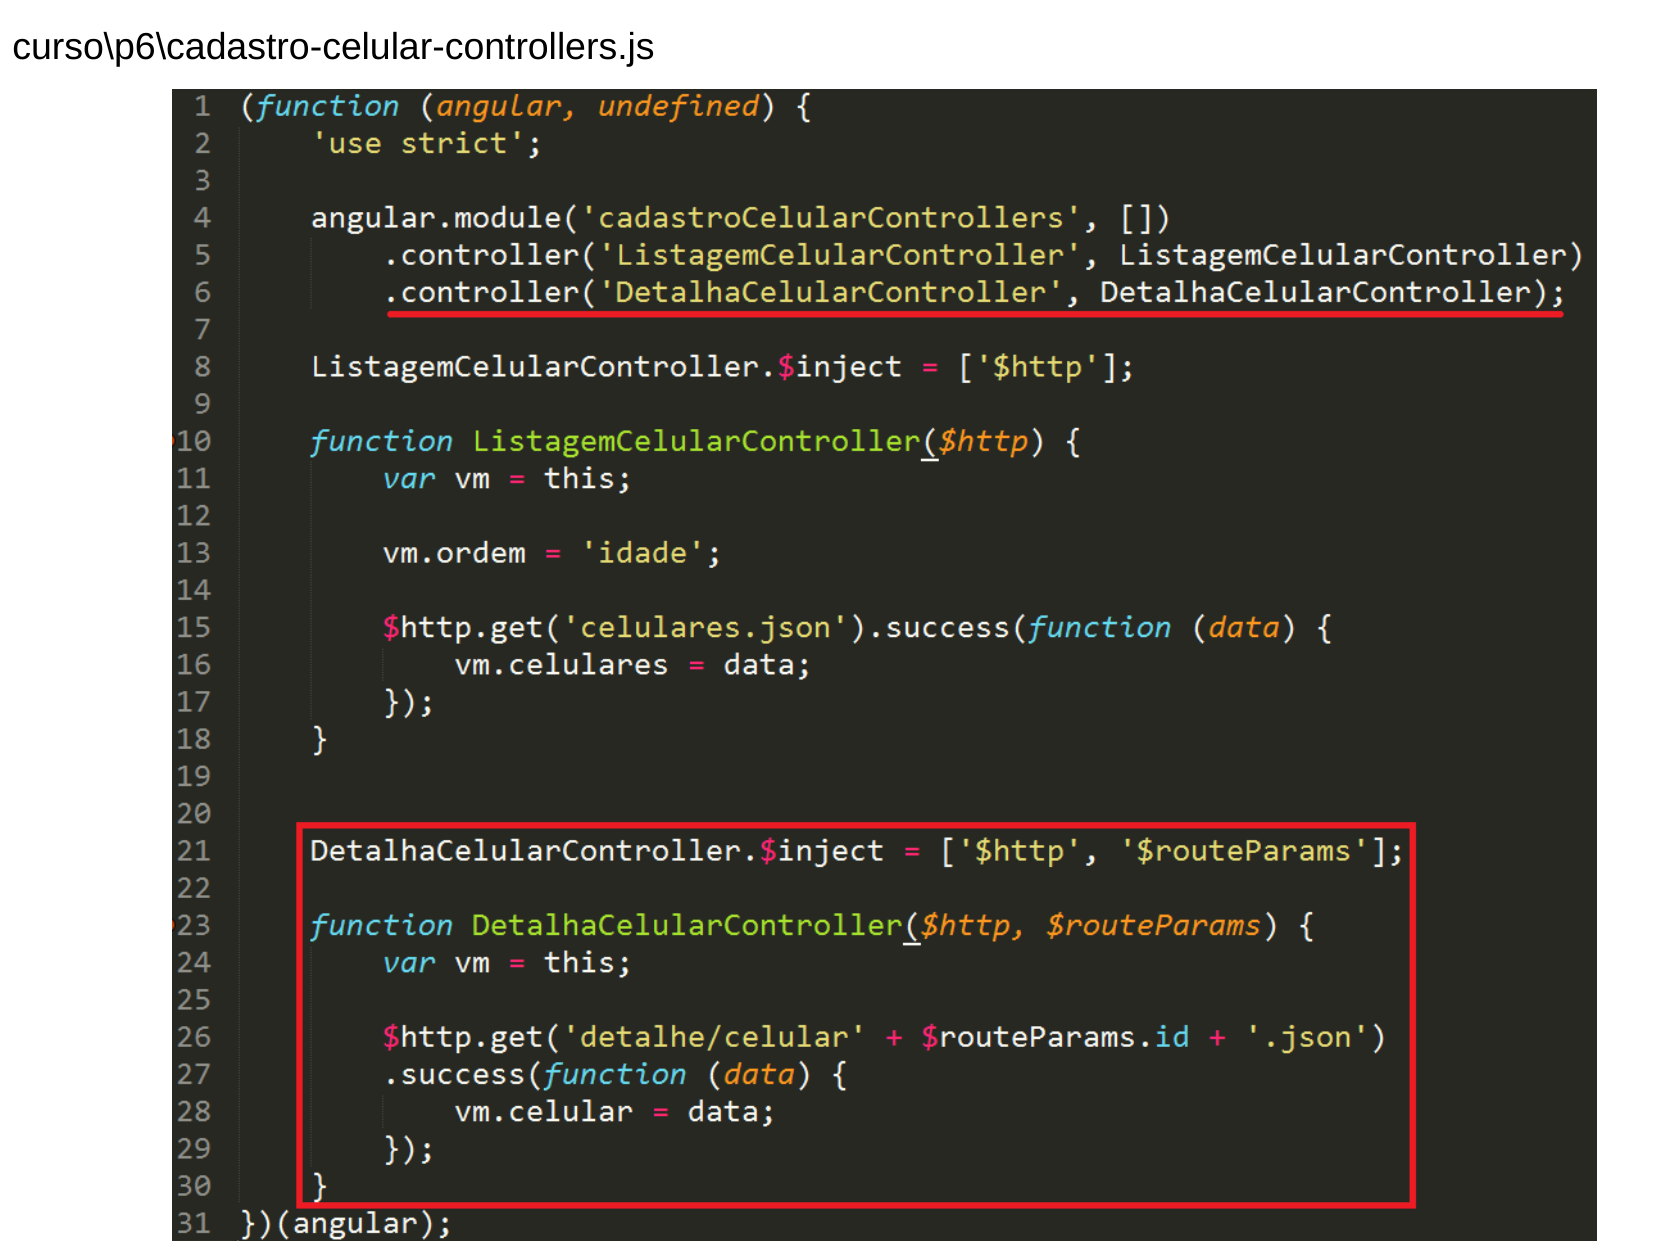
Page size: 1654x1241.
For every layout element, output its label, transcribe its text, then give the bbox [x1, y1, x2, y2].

picture [172, 89, 1597, 1241]
text_box curso\p6\cadastro-celular-controllers.js [0, 18, 670, 76]
